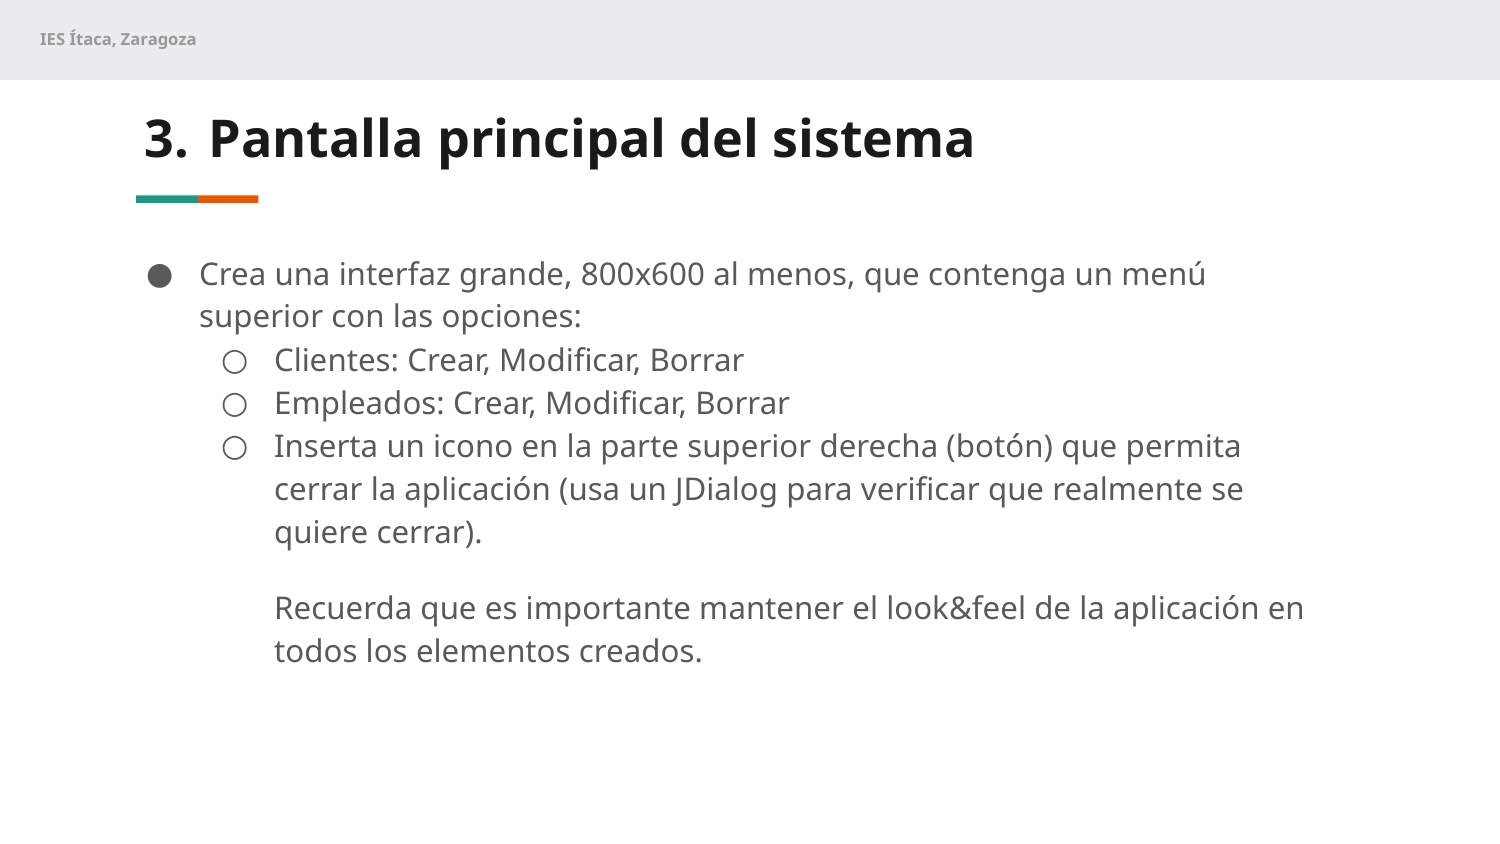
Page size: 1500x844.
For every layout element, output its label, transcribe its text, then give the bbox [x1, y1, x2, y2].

list Crea una interfaz grande, 800x600 al menos, que contenga un menú superior con las opciones: Clientes: Crear, Modificar, Borrar Empleados: Crear, Modificar, Borrar Inserta un icono en la parte superior derecha (botón) que permita cerrar la aplicación (usa un JDialog para verificar que realmente se quiere cerrar). Recuerda que es importante mantener el look&feel de la aplicación en todos los elementos creados. [109, 233, 1325, 778]
title Pantalla principal del sistema [118, 90, 1388, 189]
